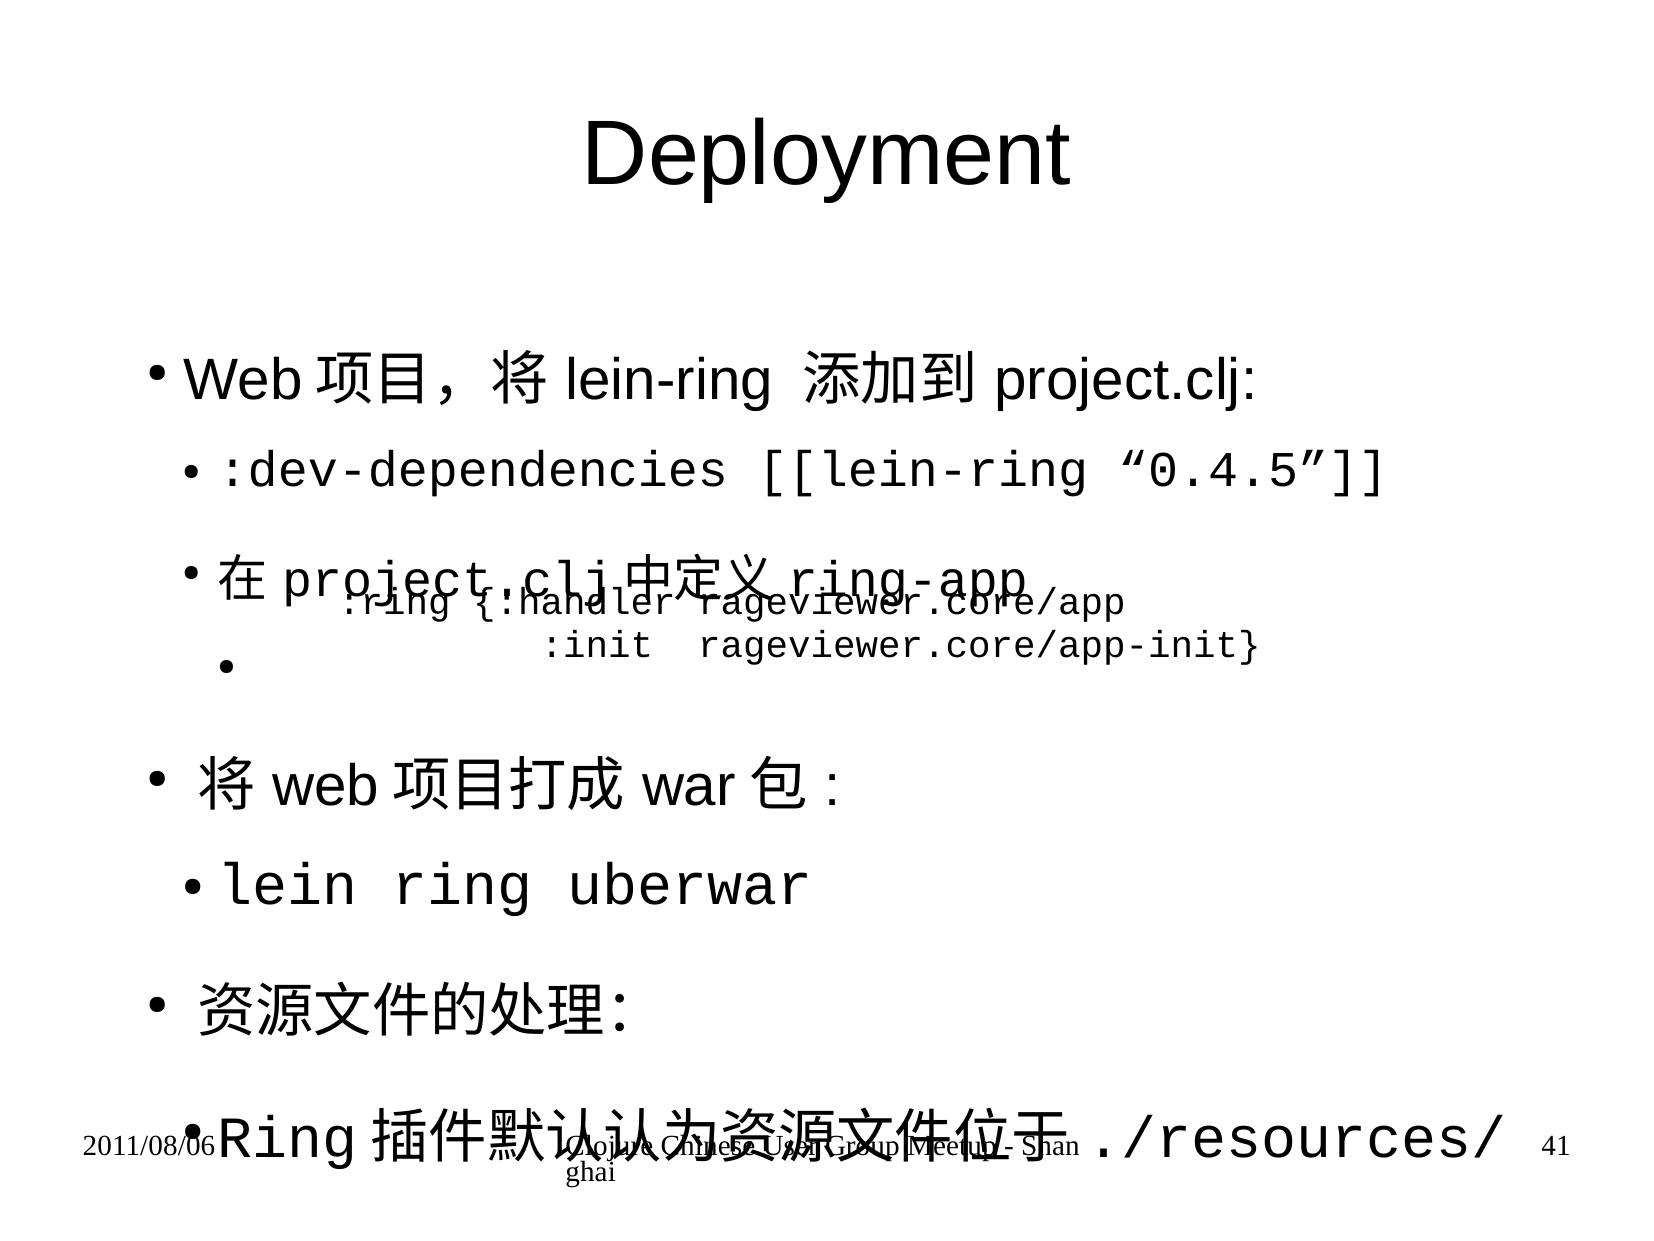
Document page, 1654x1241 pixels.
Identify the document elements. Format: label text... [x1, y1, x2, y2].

title Deployment [82, 49, 1571, 257]
text_box :ring {:handler rageviewer.core/app :init rageviewer.core/app-init} [323, 576, 1351, 677]
subtitle Web项目，将lein-ring 添加到project.clj: :dev-dependencies [[lein-ring “0.4.5”]] 在project.clj中定义ring-app 将web项目打成war包: lein ring uberwar 资源文件的处理： Ring插件默认认为资源文件位于./resources/ [82, 290, 1571, 1109]
